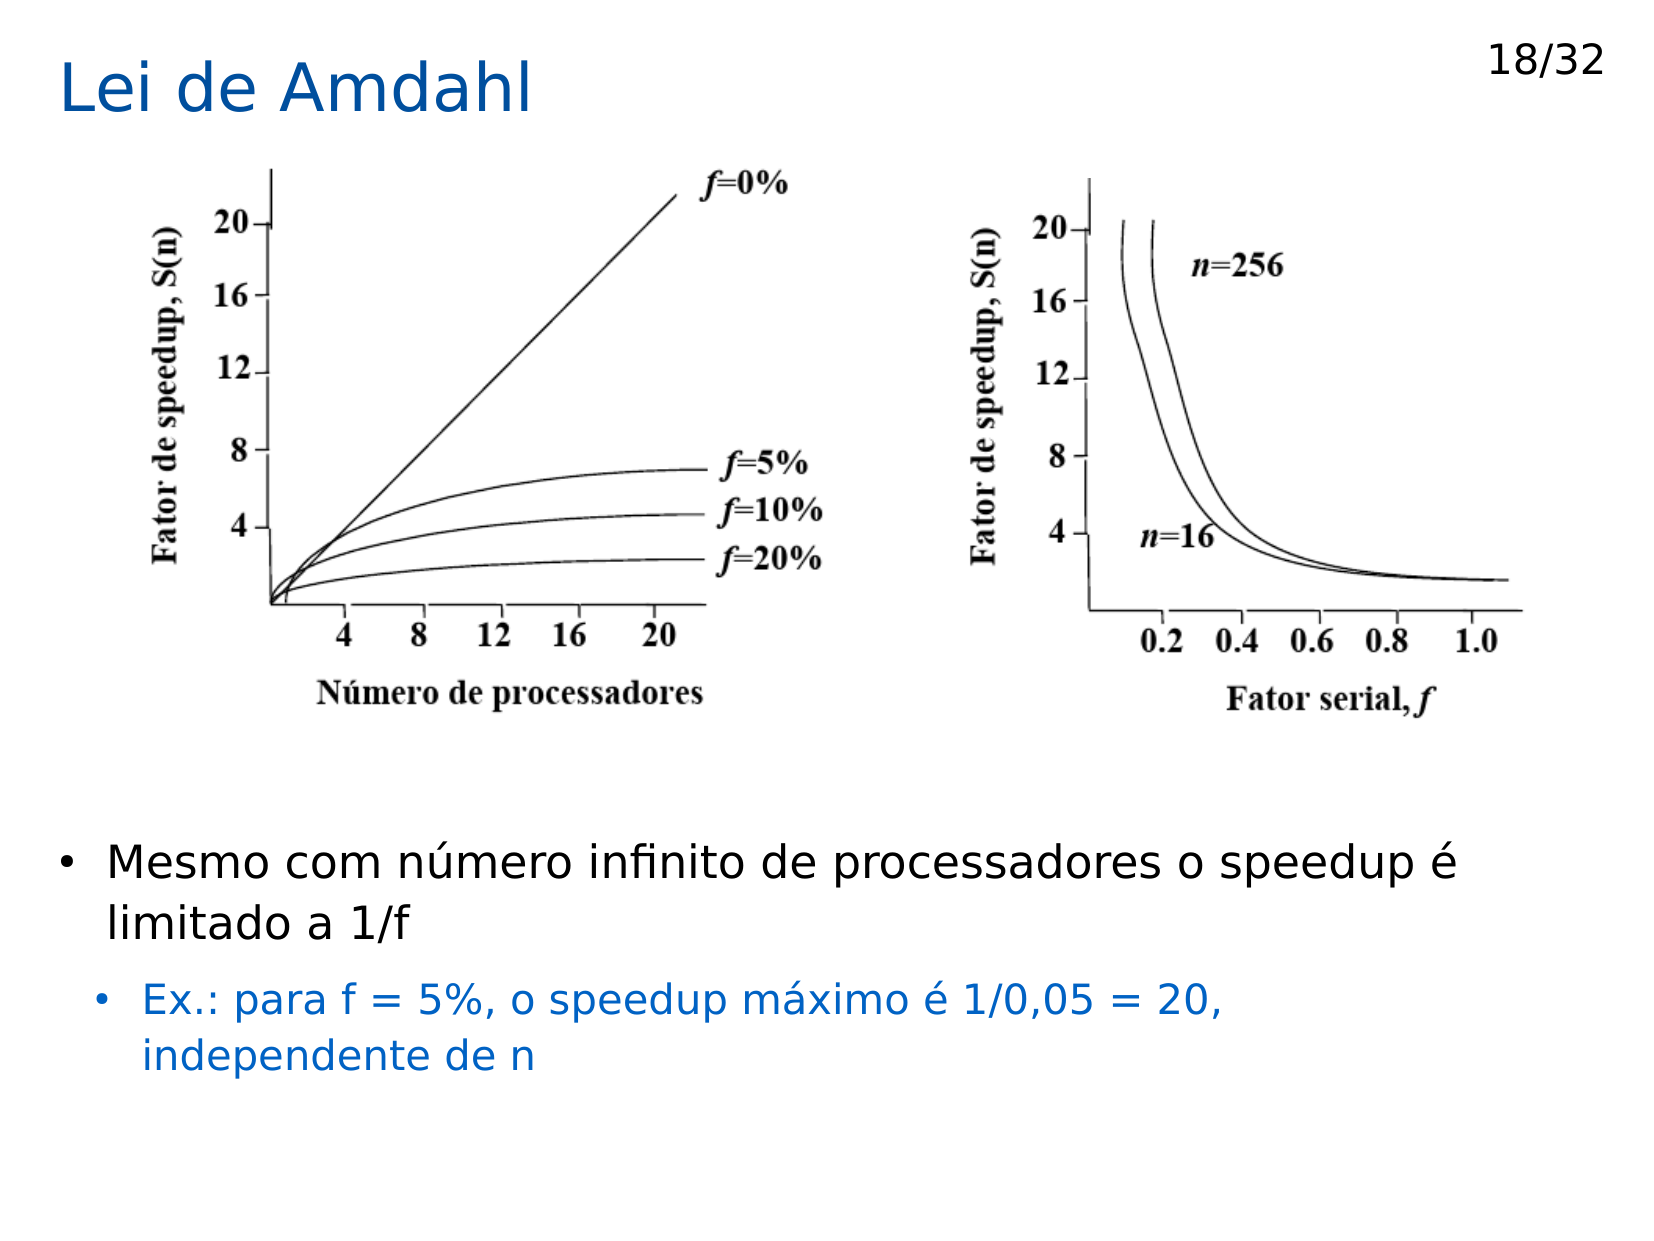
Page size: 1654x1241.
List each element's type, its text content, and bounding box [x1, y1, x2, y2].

picture [958, 178, 1526, 726]
picture [141, 166, 838, 720]
title Lei de Amdahl [59, 29, 1506, 148]
list Mesmo com número infinito de processadores o speedup é limitado a 1/f Ex.: para f = 5%, o speedup máximo é 1/0,05 = 20, independente de n [59, 828, 1595, 1211]
